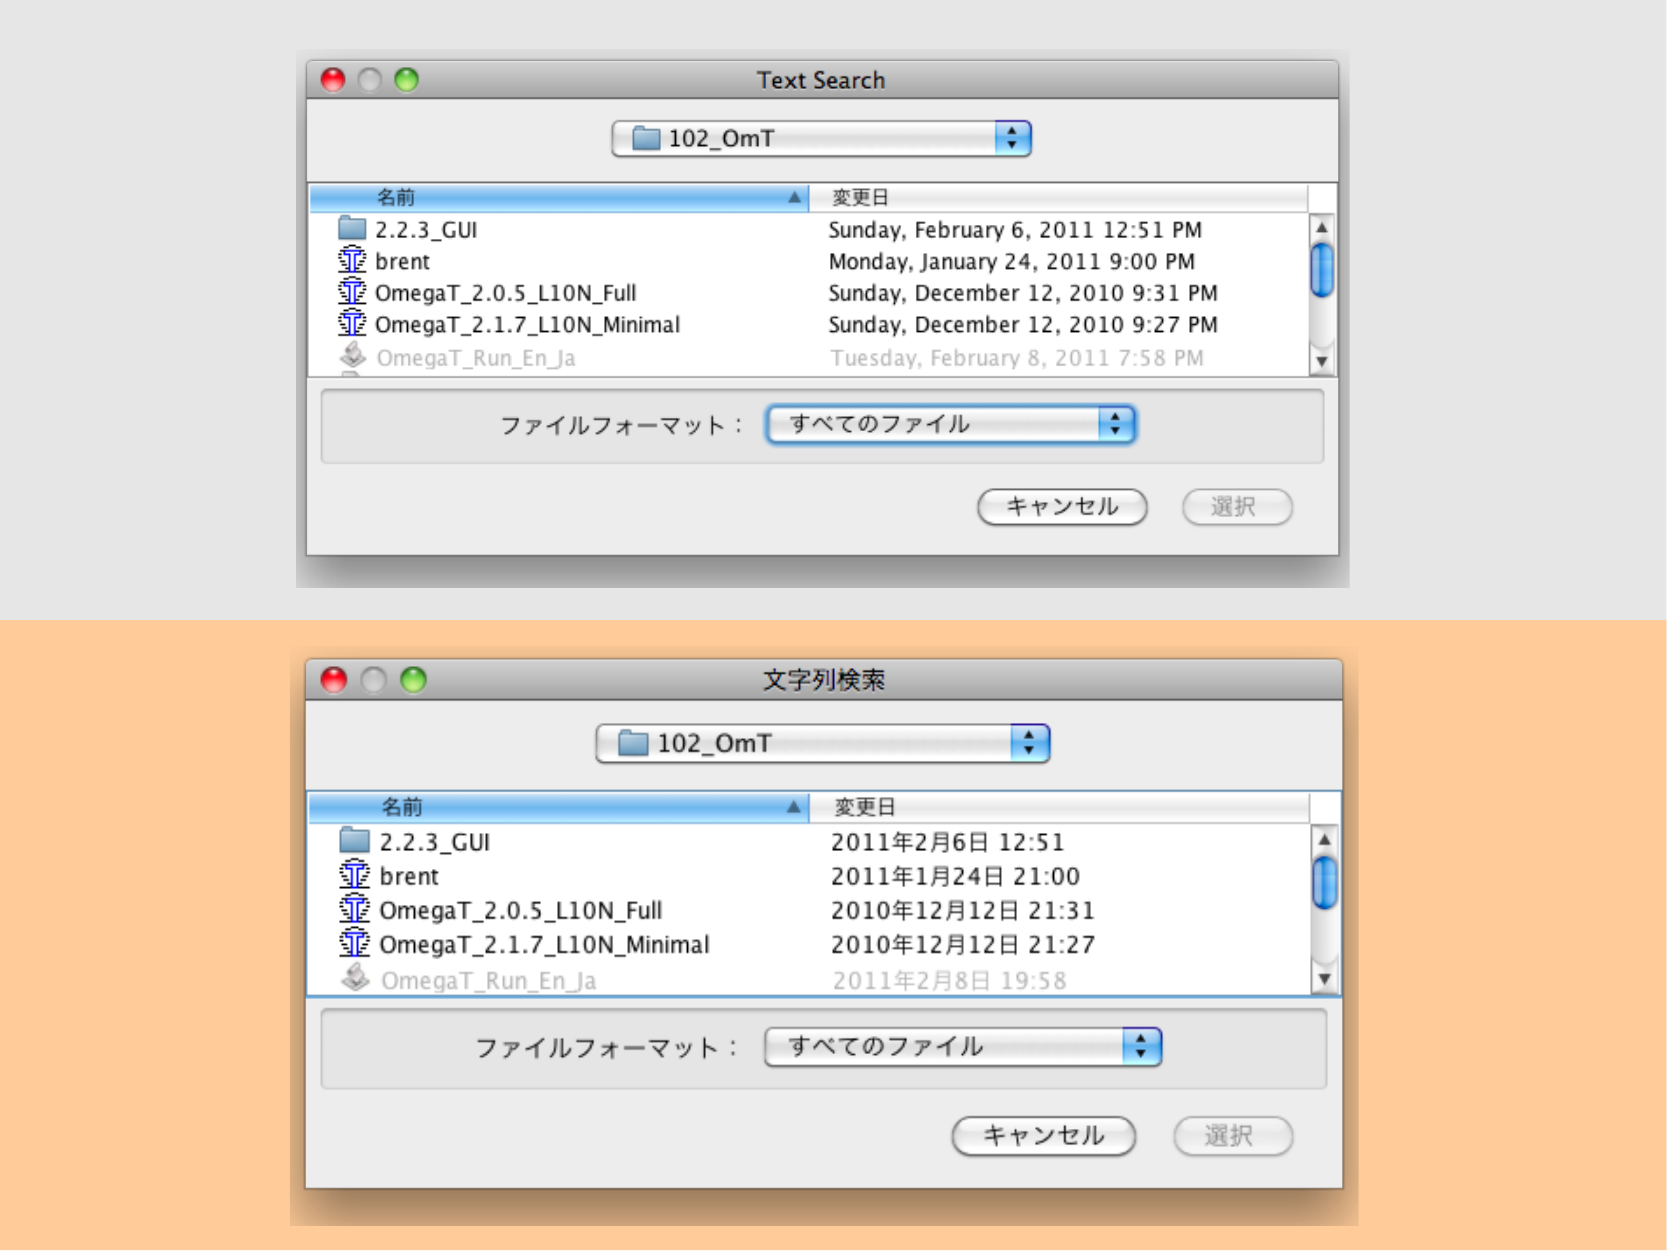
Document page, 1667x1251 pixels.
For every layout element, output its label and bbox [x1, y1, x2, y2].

picture [289, 646, 1359, 1226]
picture [296, 49, 1350, 588]
text_box [0, 620, 1667, 1251]
